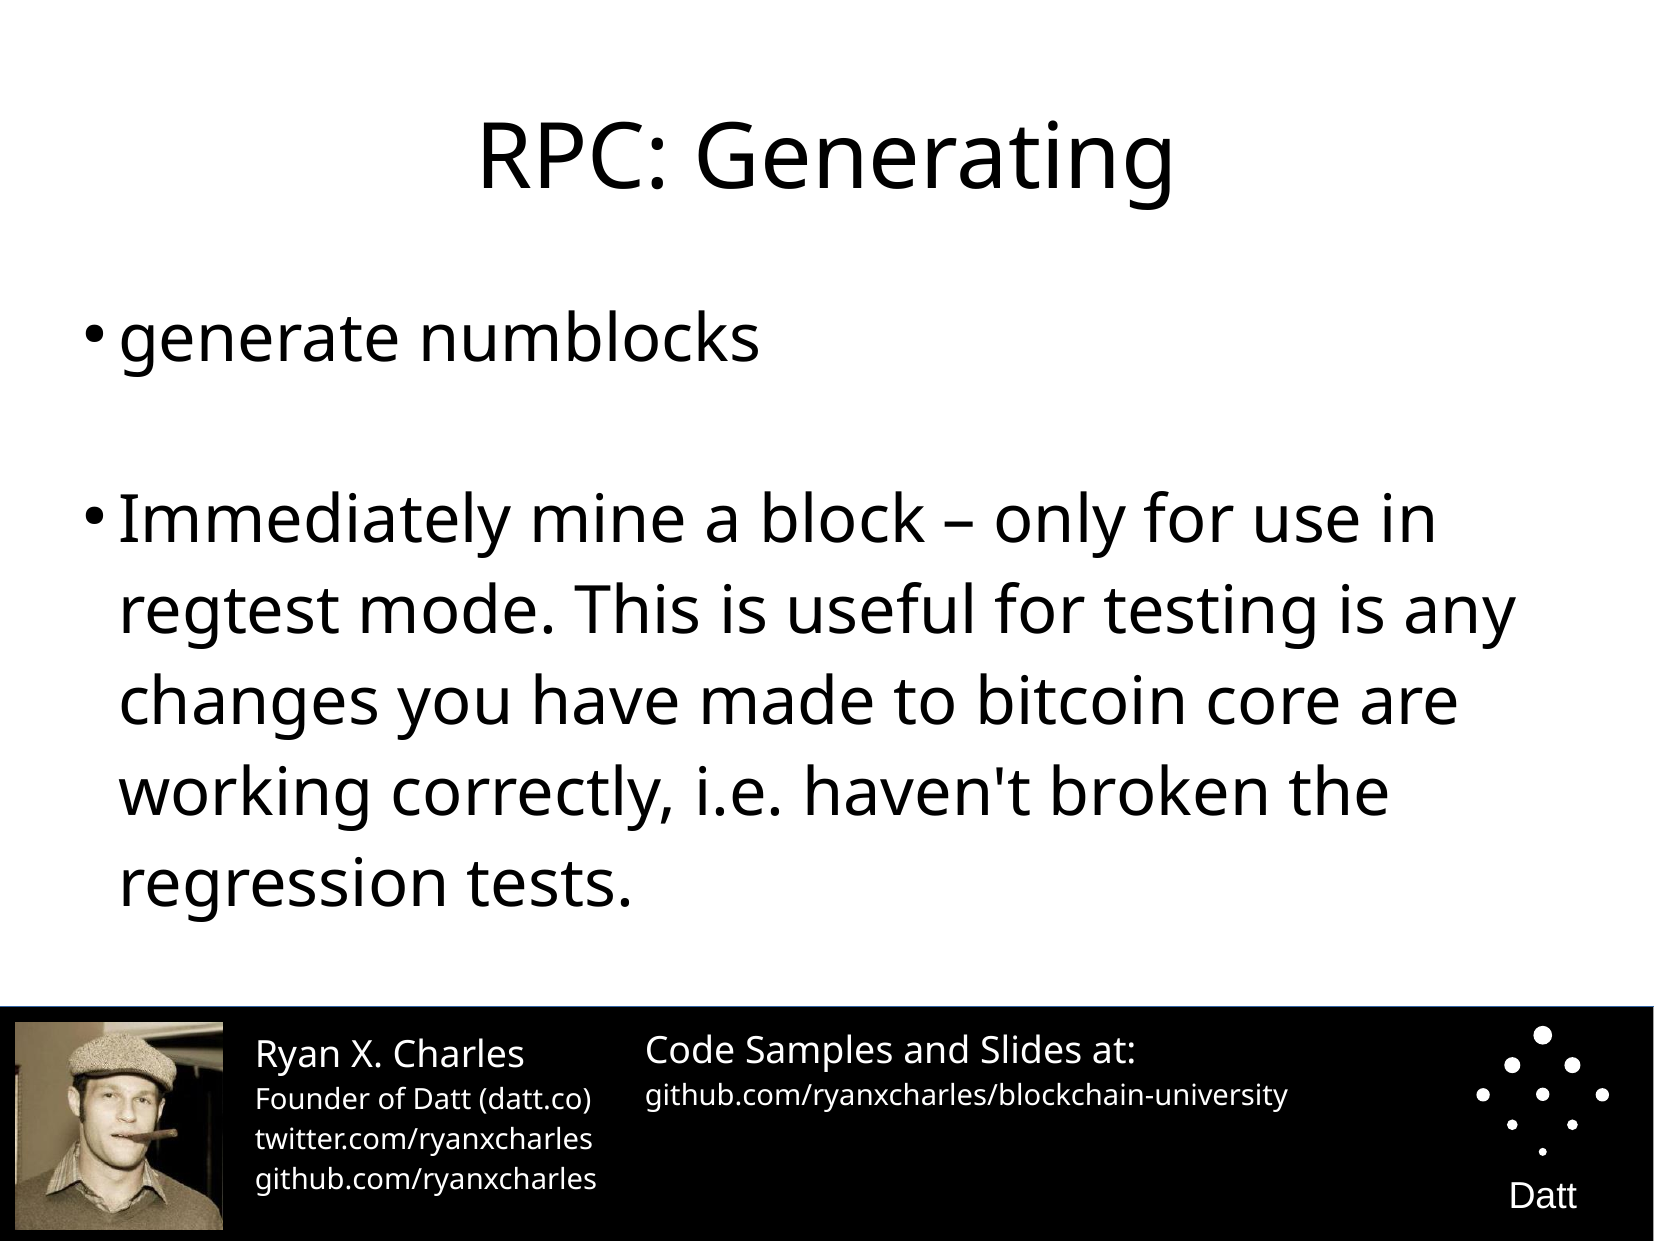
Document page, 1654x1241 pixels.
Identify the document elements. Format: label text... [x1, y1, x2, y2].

text_box [0, 1006, 1654, 1241]
title RPC: Generating [82, 49, 1571, 257]
text_box Ryan X. Charles Founder of Datt (datt.co) twitter.com/ryanxcharles github.com/ryanxcharles [240, 1020, 976, 1241]
picture [15, 1022, 223, 1231]
picture [1475, 1023, 1611, 1159]
text_box Datt [1452, 1167, 1633, 1241]
text_box Code Samples and Slides at: github.com/ryanxcharles/blockchain-university [630, 1015, 1403, 1156]
subtitle generate numblocks Immediately mine a block – only for use in regtest mode. This is useful for testing is any changes you have made to bitcoin core are working correctly, i.e. haven't broken the regression tests. [82, 290, 1571, 1006]
